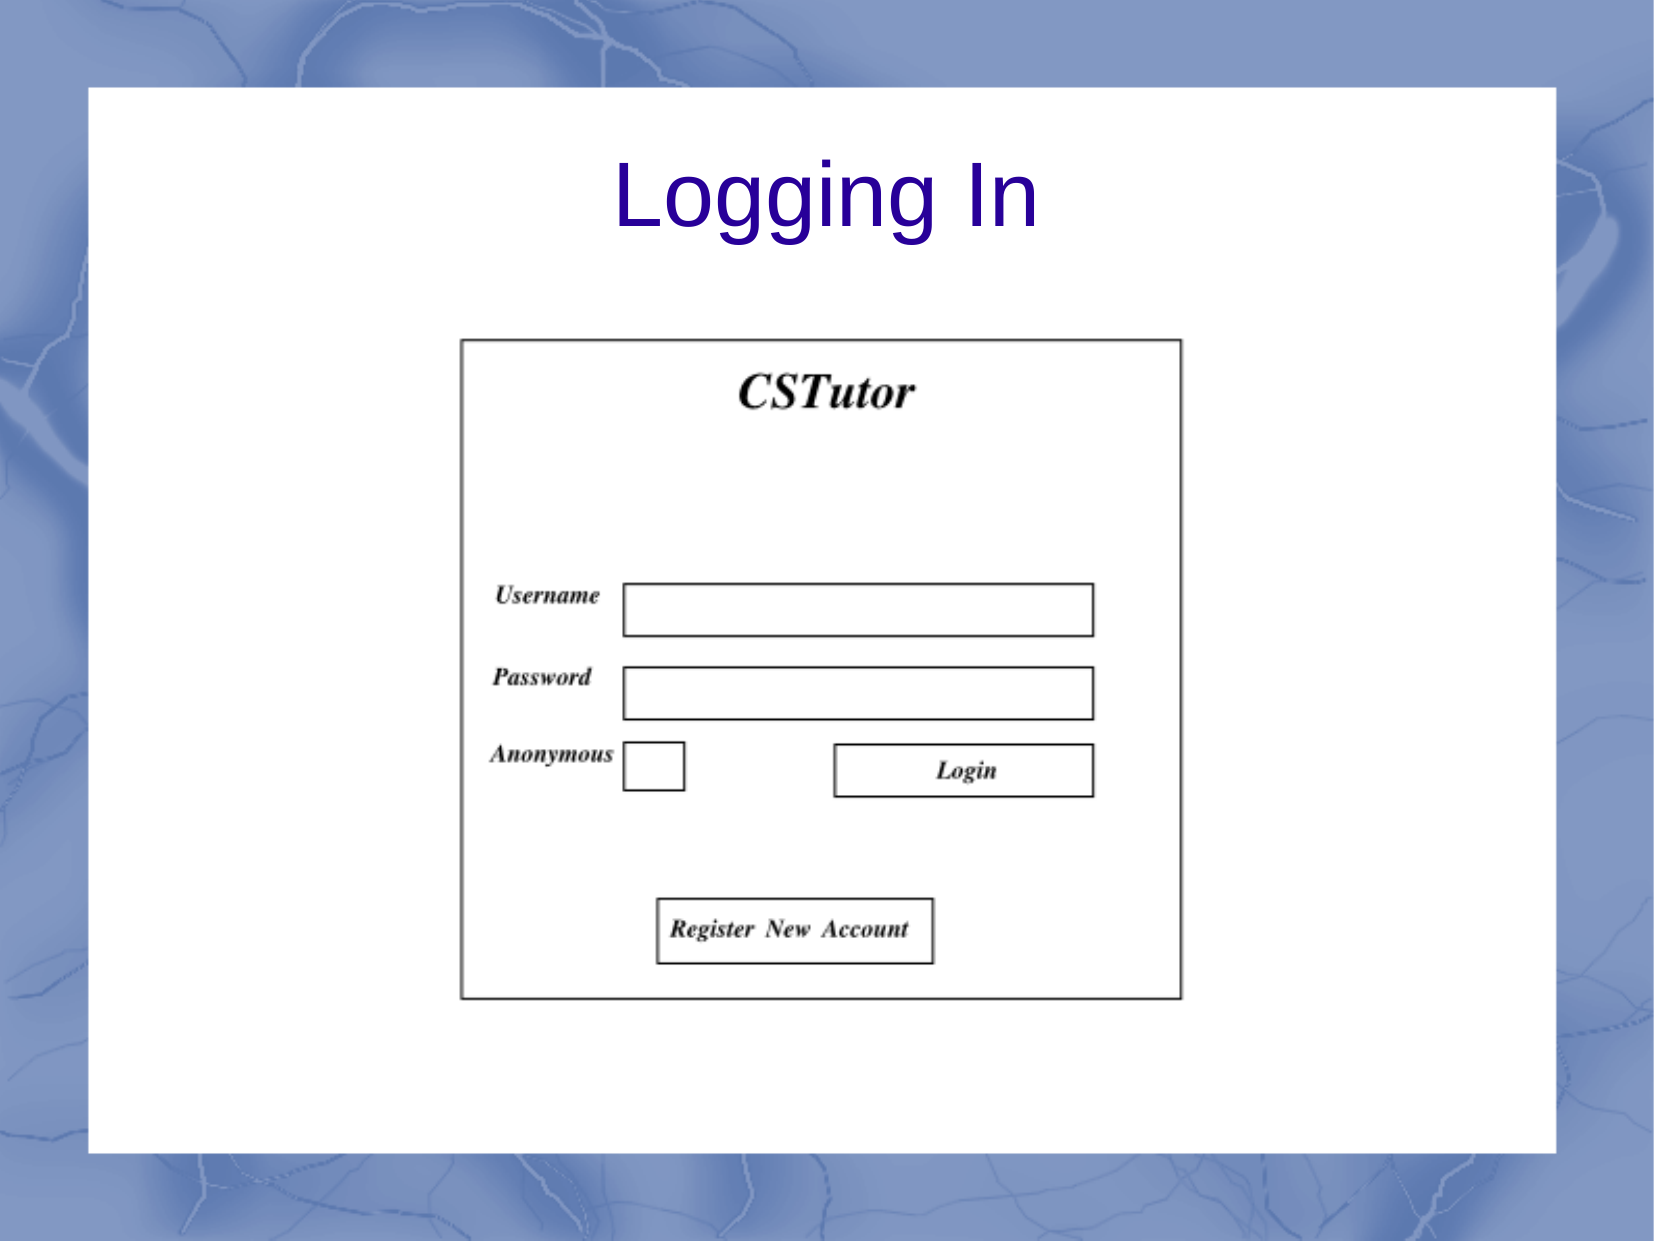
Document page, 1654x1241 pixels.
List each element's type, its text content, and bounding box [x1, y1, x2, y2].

title Logging In [118, 98, 1536, 291]
picture [0, 0, 1654, 1241]
